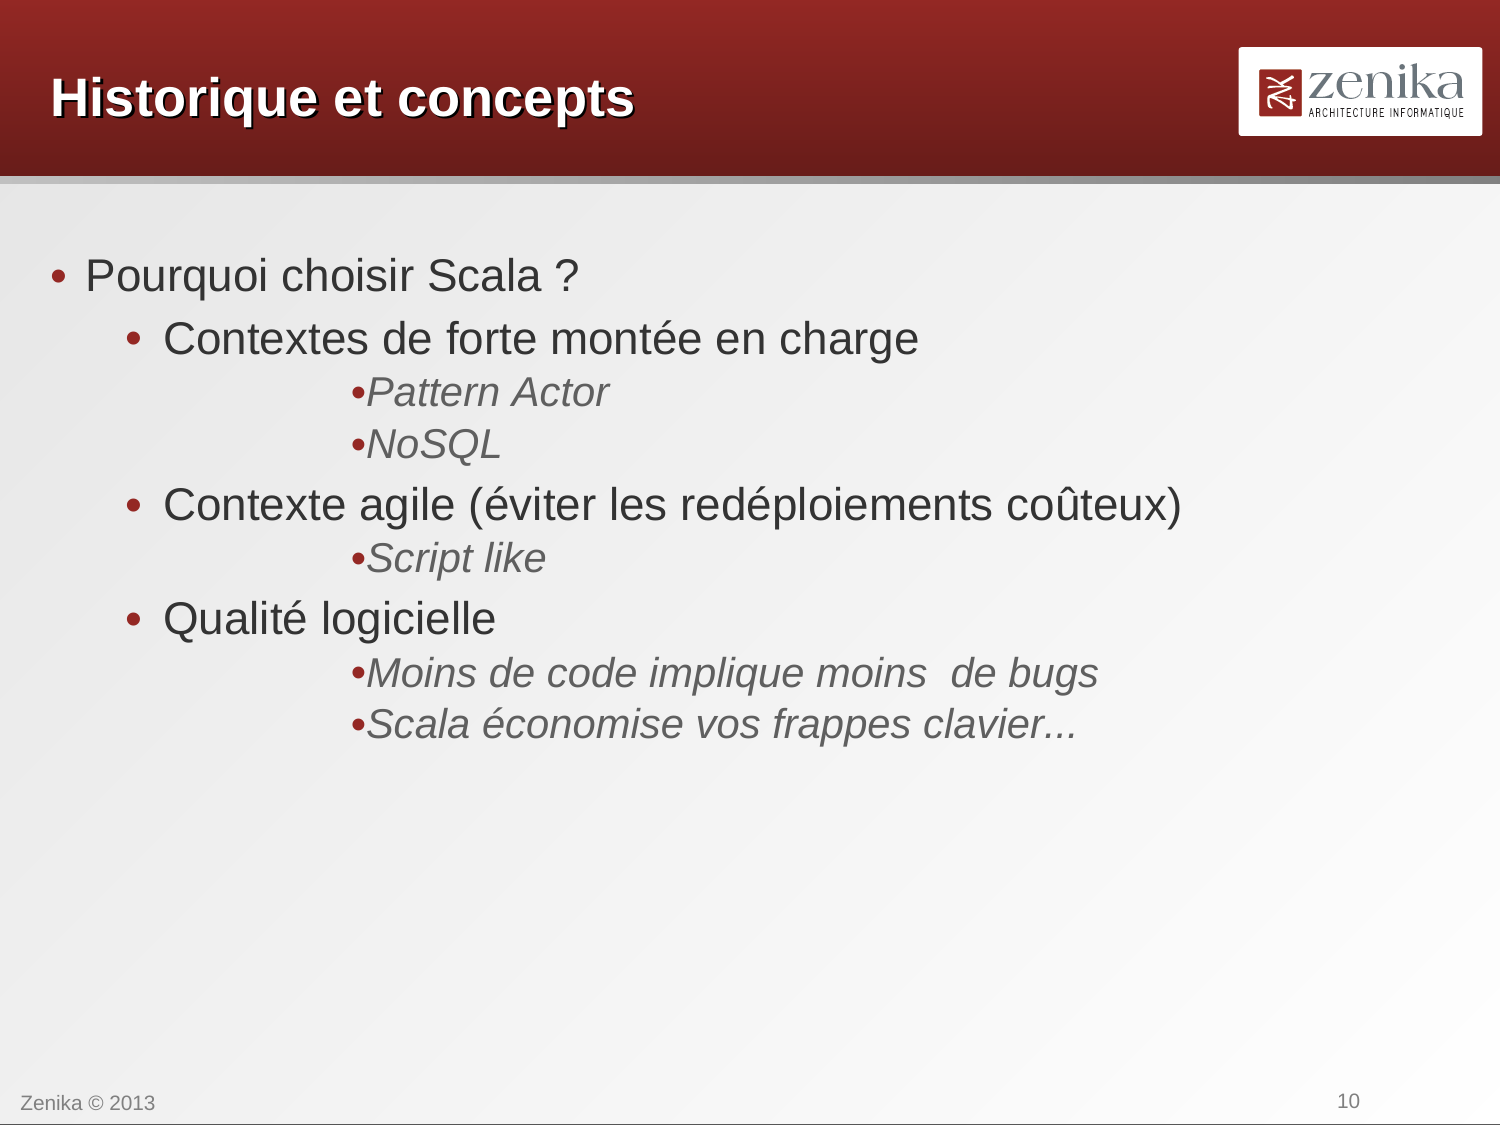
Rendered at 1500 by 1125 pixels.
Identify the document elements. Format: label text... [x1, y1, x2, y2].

list Pourquoi choisir Scala ? Contextes de forte montée en charge Pattern Actor NoSQL Contexte agile (éviter les redéploiements coûteux) Script like Qualité logicielle Moins de code implique moins de bugs Scala économise vos frappes clavier... [50, 249, 1435, 1079]
picture [1257, 58, 1464, 125]
title Historique et concepts [50, 15, 1206, 180]
